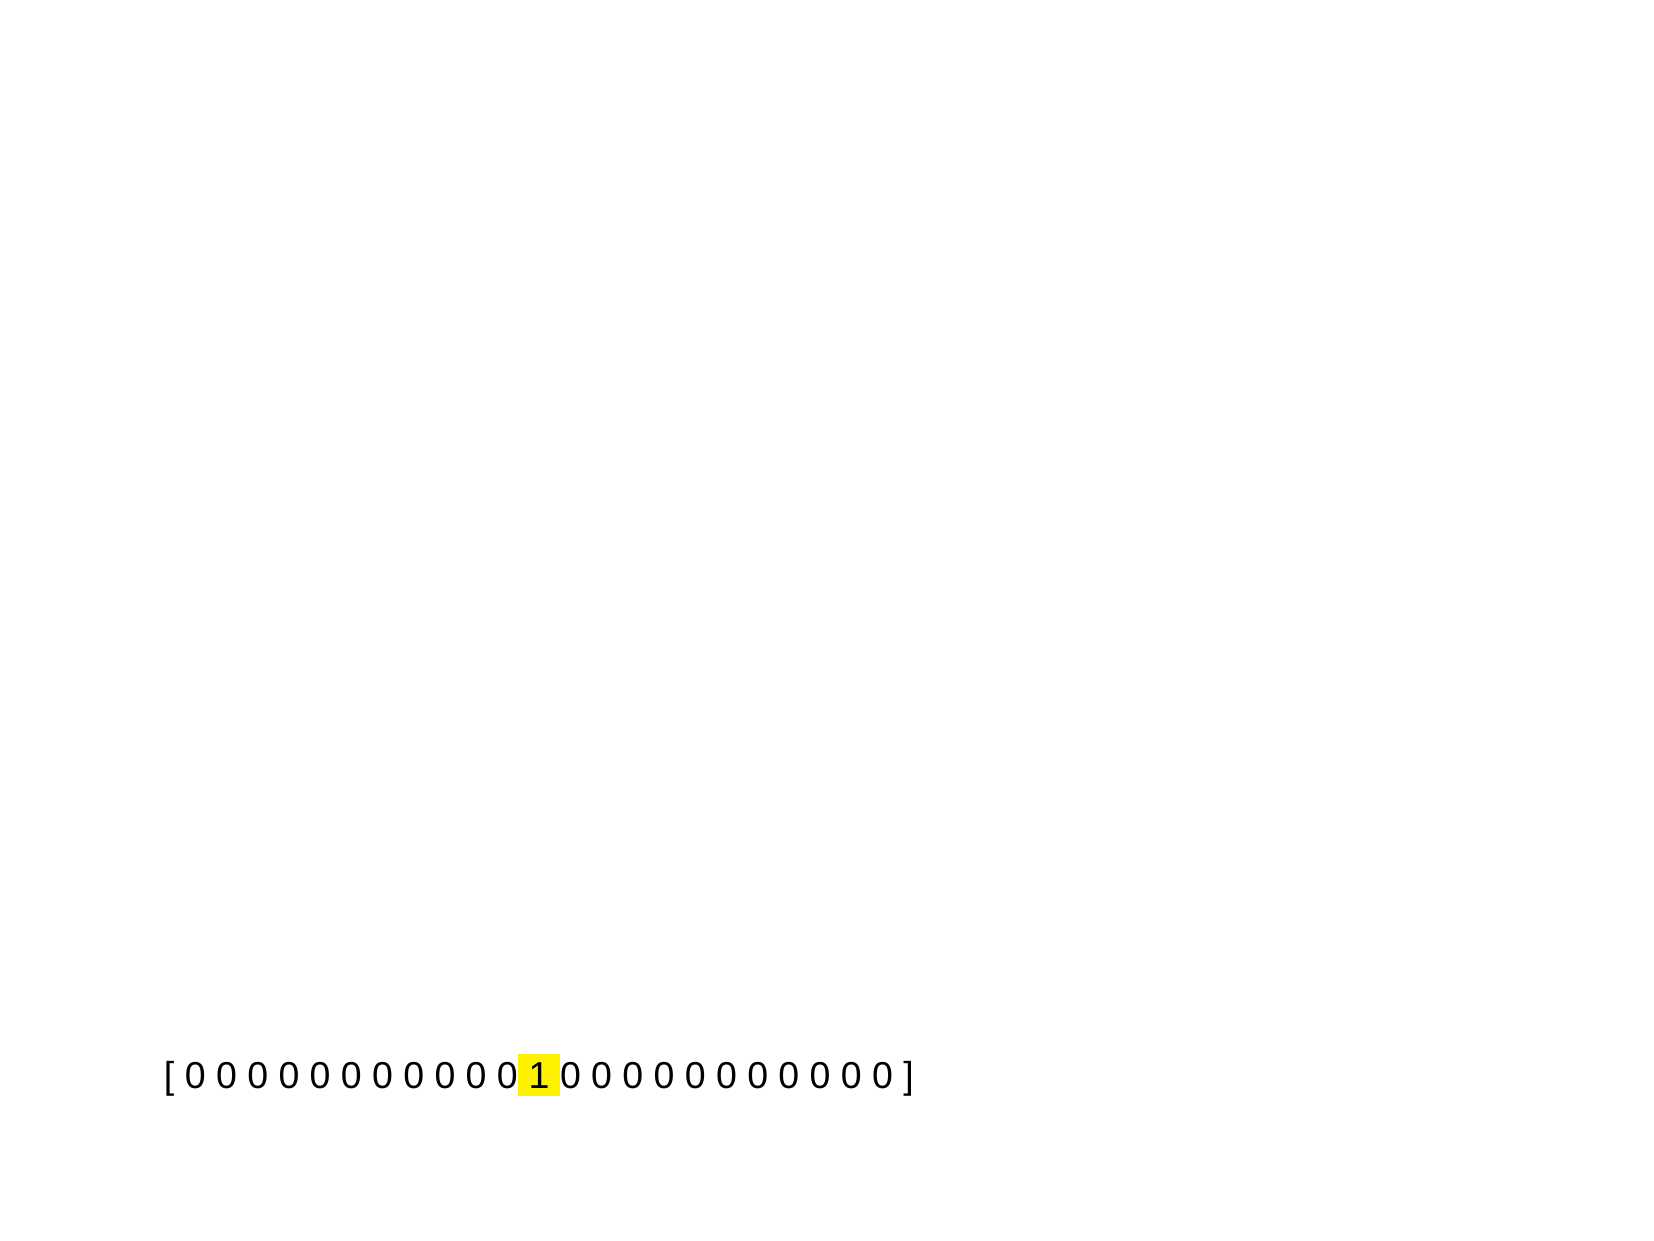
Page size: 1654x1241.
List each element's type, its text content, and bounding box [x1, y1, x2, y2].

text_box [ 0 0 0 0 0 0 0 0 0 0 0 1 0 0 0 0 0 0 0 0 0 0 0 ] [149, 585, 1516, 1104]
